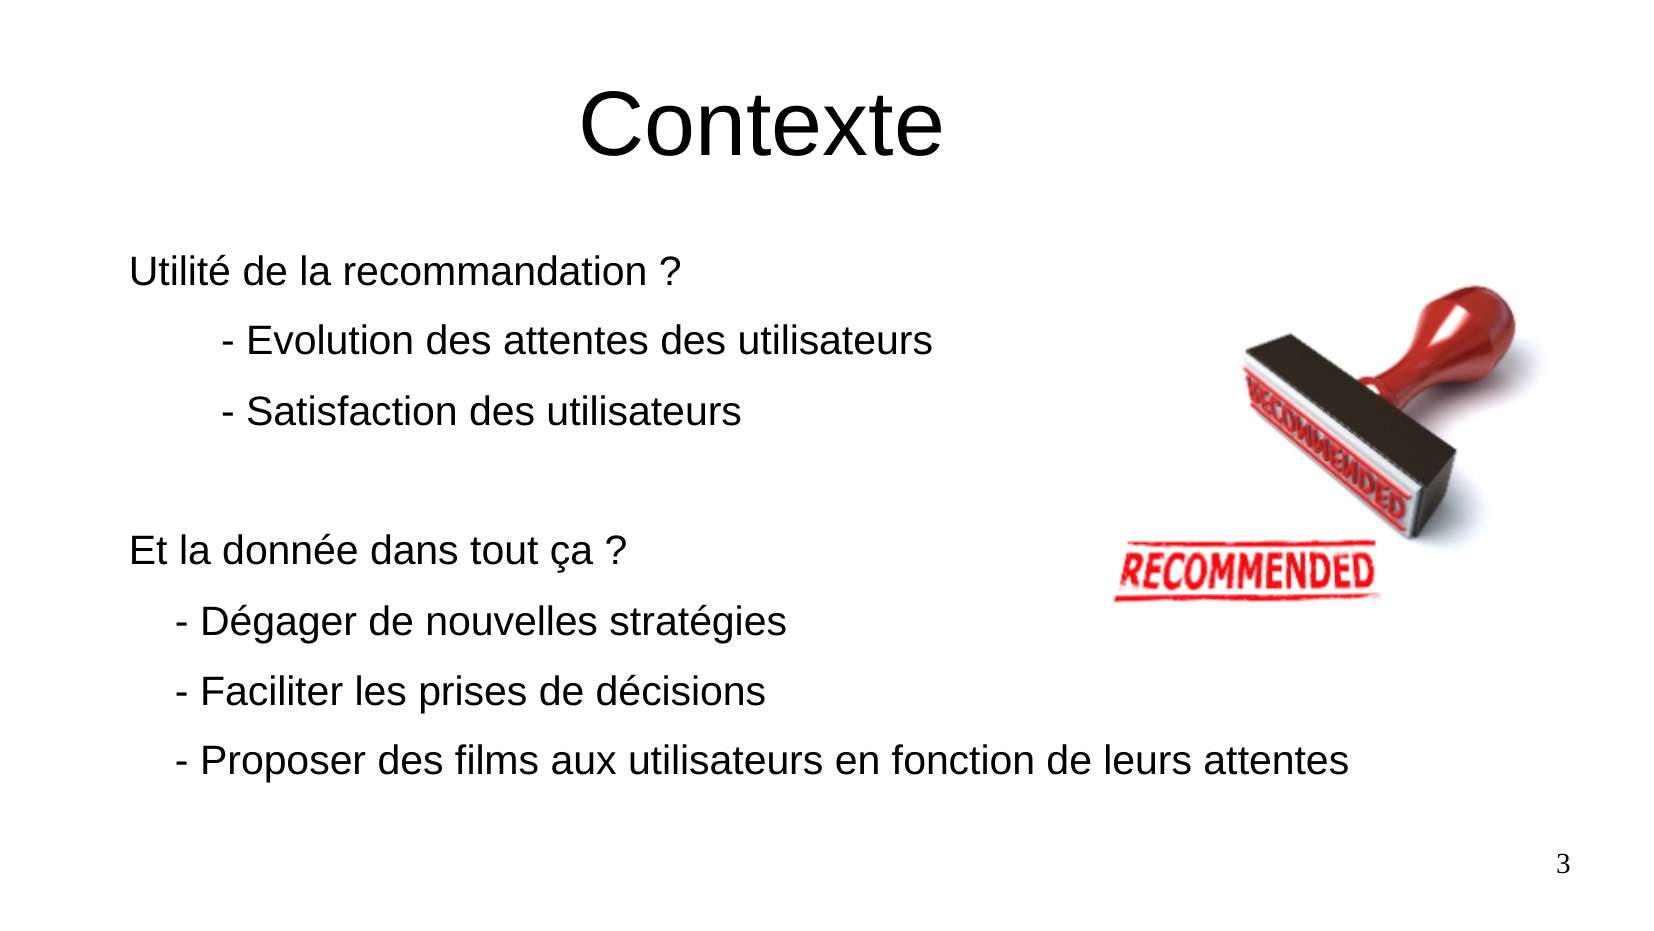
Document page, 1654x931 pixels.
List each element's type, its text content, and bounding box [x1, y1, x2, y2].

list Utilité de la recommandation ? - Evolution des attentes des utilisateurs - Satisfaction des utilisateurs Et la donnée dans tout ça ? - Dégager de nouvelles stratégies - Faciliter les prises de décisions - Proposer des films aux utilisateurs en fonction de leurs attentes [70, 248, 1560, 788]
picture [1086, 236, 1556, 651]
title Contexte [519, 45, 1004, 201]
